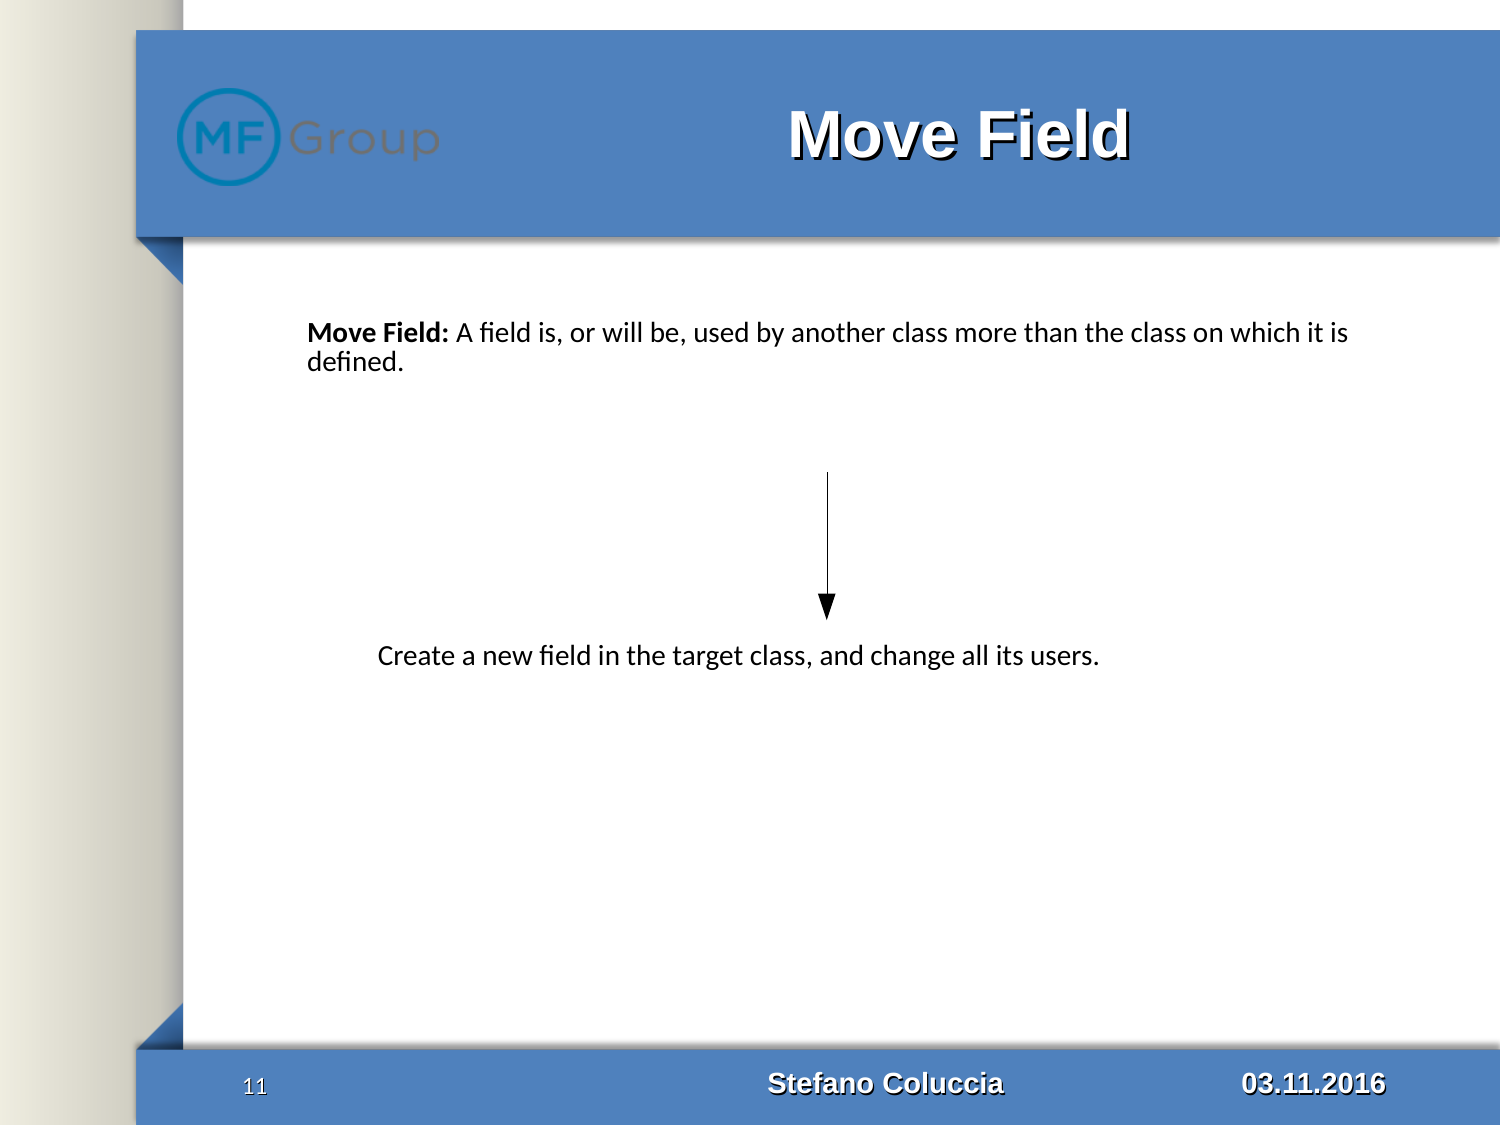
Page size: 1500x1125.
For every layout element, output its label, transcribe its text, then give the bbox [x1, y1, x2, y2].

title Stefano Coluccia [738, 1062, 1034, 1105]
title Move Field [472, 57, 1447, 211]
title 03.11.2016 [1151, 1062, 1477, 1105]
list Move Field: A field is, or will be, used by another class more than the class on which it is defined. Create a new field in the target class, and change all its users. [236, 261, 1453, 975]
picture [0, 0, 1500, 1125]
